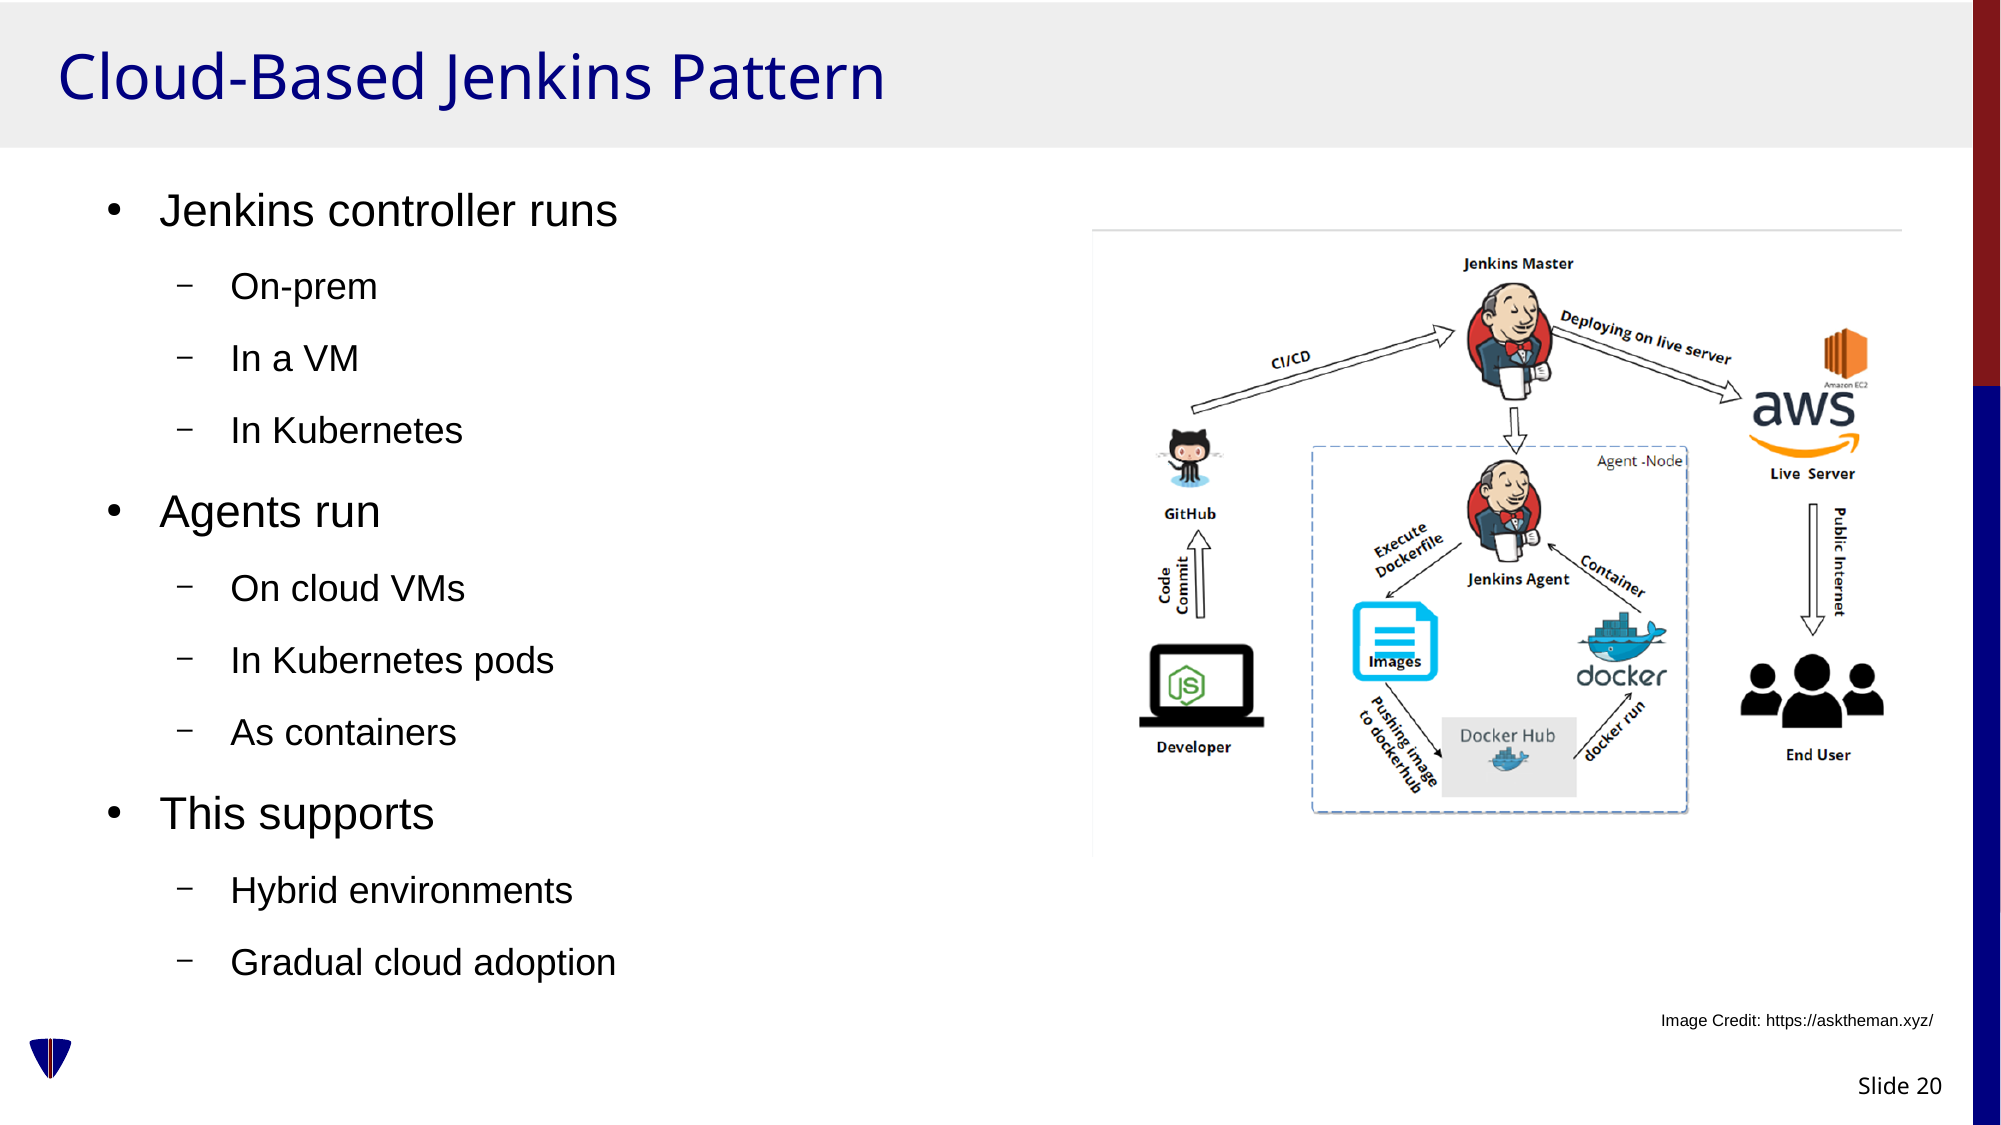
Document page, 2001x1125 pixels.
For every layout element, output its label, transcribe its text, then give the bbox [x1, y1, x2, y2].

picture [1092, 229, 1902, 857]
text_box Image Credit: https://asktheman.xyz/ [1033, 1003, 1949, 1063]
title Cloud-Based Jenkins Pattern [0, 2, 1973, 148]
list Jenkins controller runs On-prem In a VM In Kubernetes Agents run On cloud VMs In Kubernetes pods As containers This supports Hybrid environments Gradual cloud adoption [88, 177, 1004, 1034]
